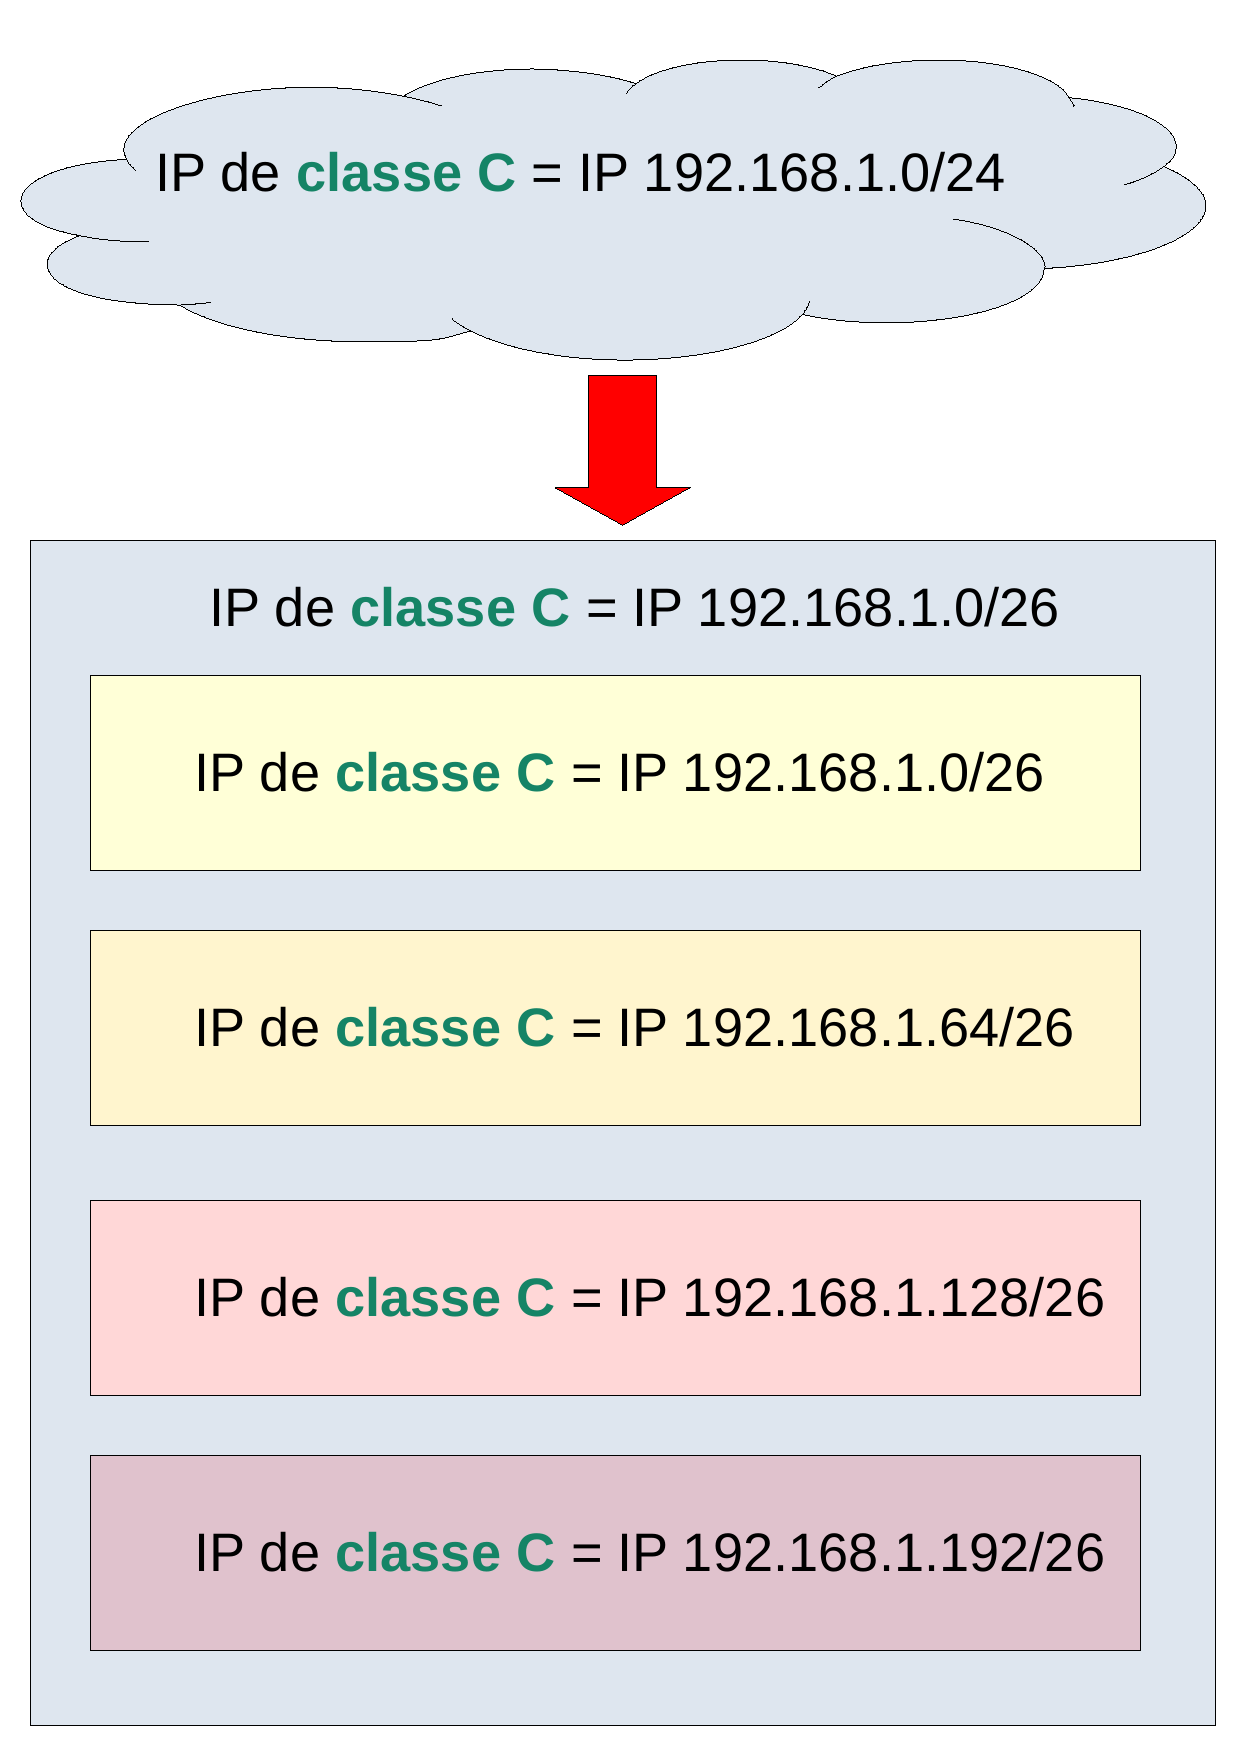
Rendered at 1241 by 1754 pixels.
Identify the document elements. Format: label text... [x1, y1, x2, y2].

text_box IP de classe C = IP 192.168.1.0/24 [140, 135, 1116, 211]
text_box IP de classe C = IP 192.168.1.64/26 [180, 989, 1141, 1126]
text_box [30, 540, 1216, 1726]
text_box [20, 60, 1206, 361]
text_box IP de classe C = IP 192.168.1.0/26 [195, 570, 1081, 646]
text_box IP de classe C = IP 192.168.1.128/26 [180, 1259, 1141, 1396]
text_box [555, 375, 691, 526]
text_box IP de classe C = IP 192.168.1.0/26 [180, 734, 1066, 811]
text_box IP de classe C = IP 192.168.1.192/26 [180, 1514, 1141, 1651]
